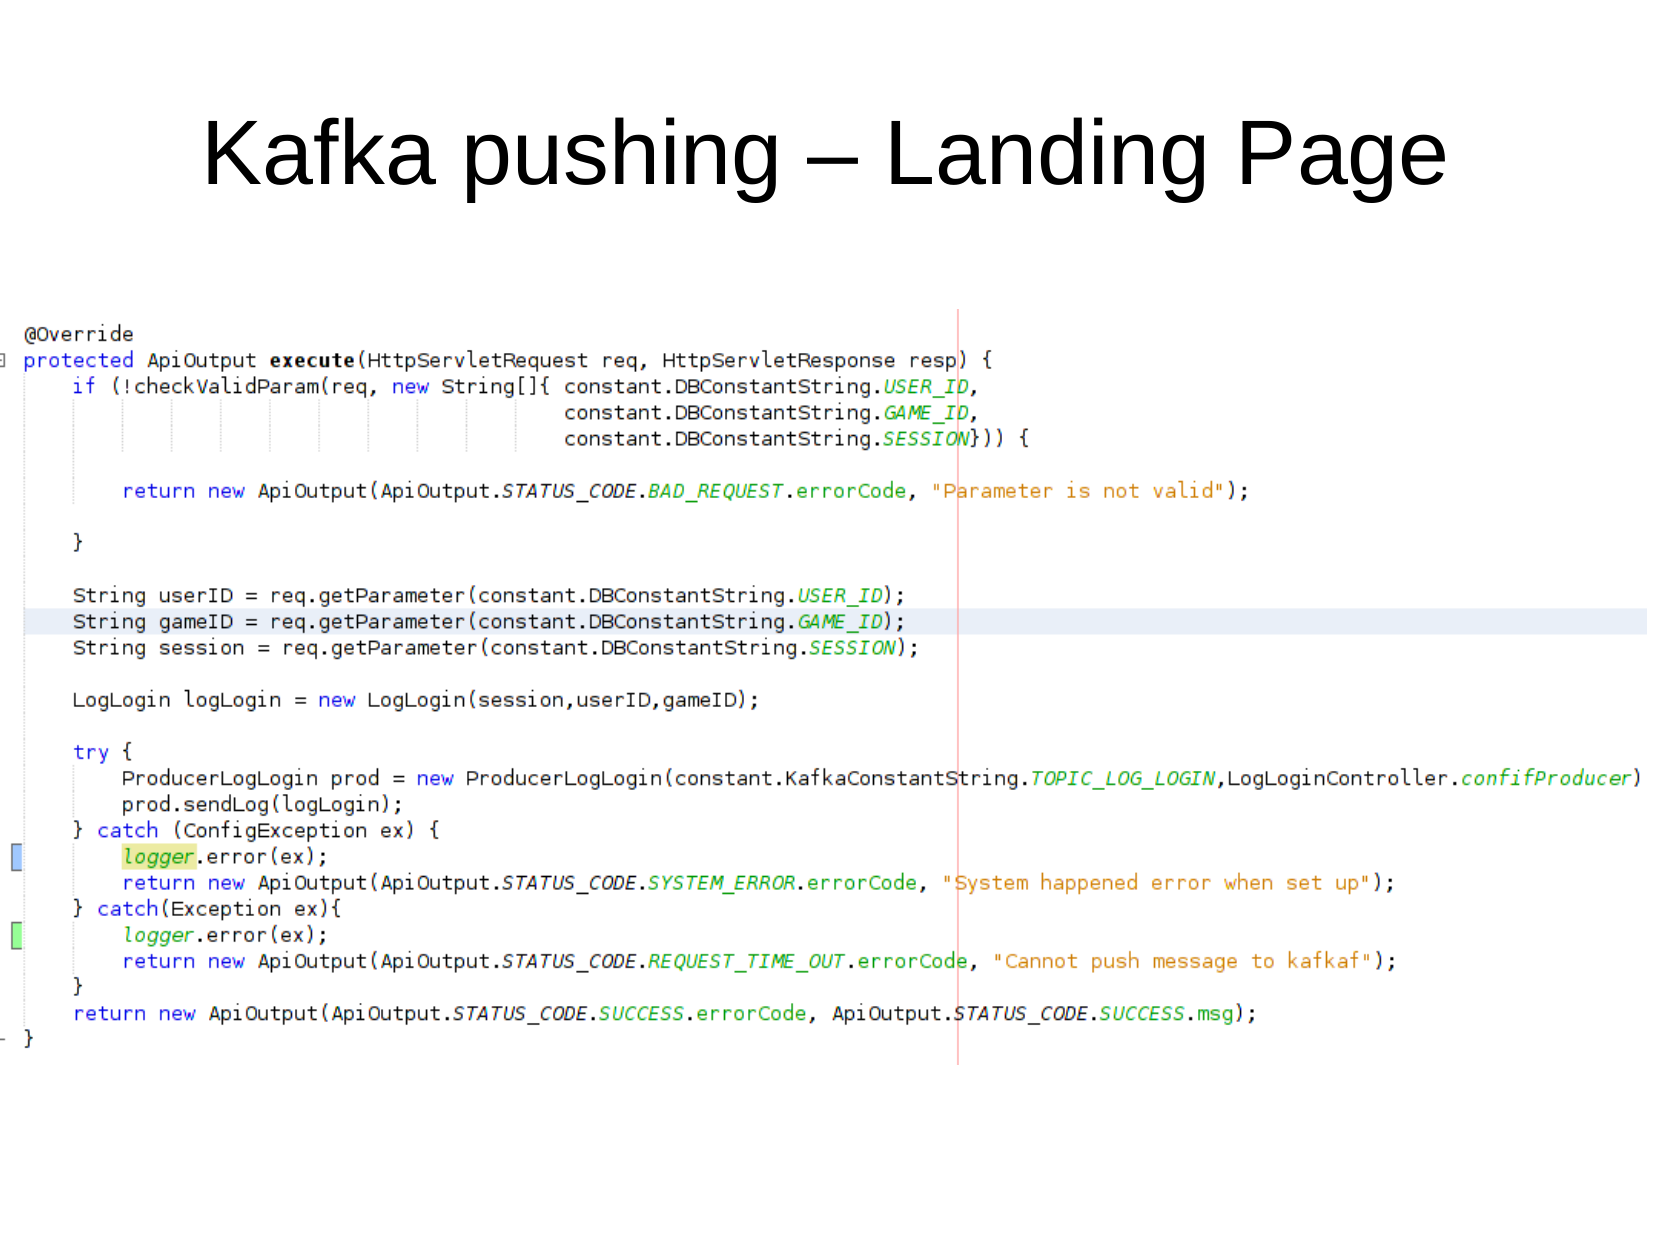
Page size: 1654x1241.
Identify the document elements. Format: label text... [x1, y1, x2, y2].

picture [0, 309, 1647, 1066]
title Kafka pushing – Landing Page [82, 49, 1571, 257]
